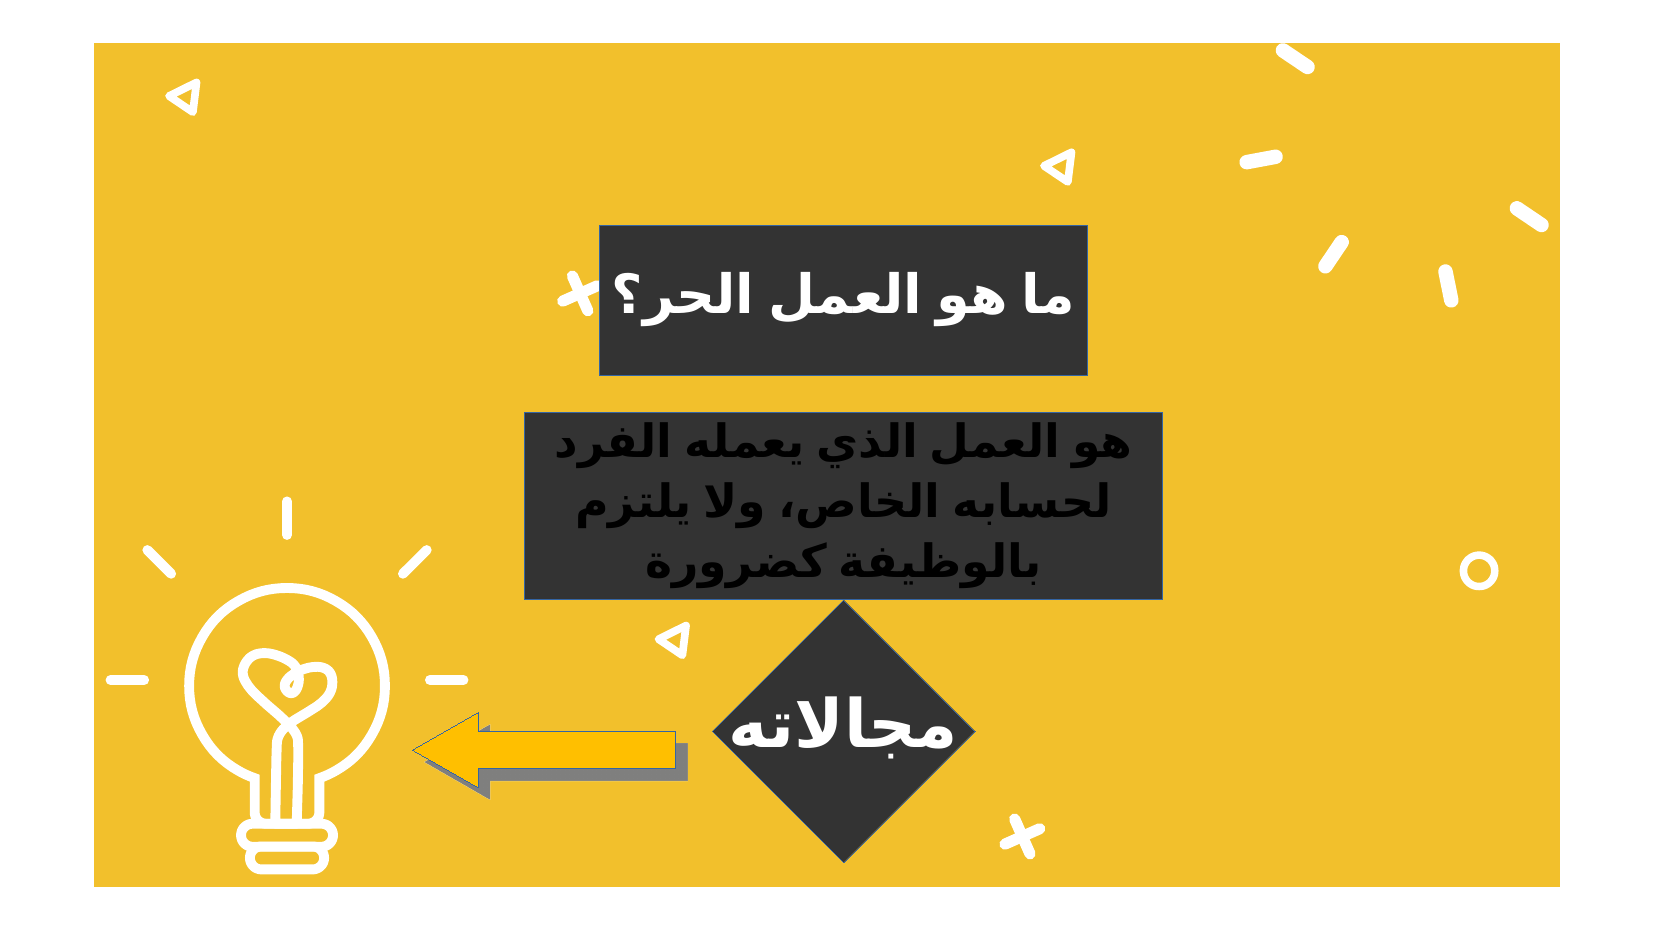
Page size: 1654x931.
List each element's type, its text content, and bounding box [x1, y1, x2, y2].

text_box ما هو العمل الحر؟ [599, 225, 1088, 376]
text_box ‏هو العمل الذي يعمله الفرد لحسابه الخاص، ولا يلتزم بالوظيفة كضرورة [525, 412, 1163, 601]
text_box [412, 712, 676, 788]
text_box مجالاته [712, 599, 976, 863]
